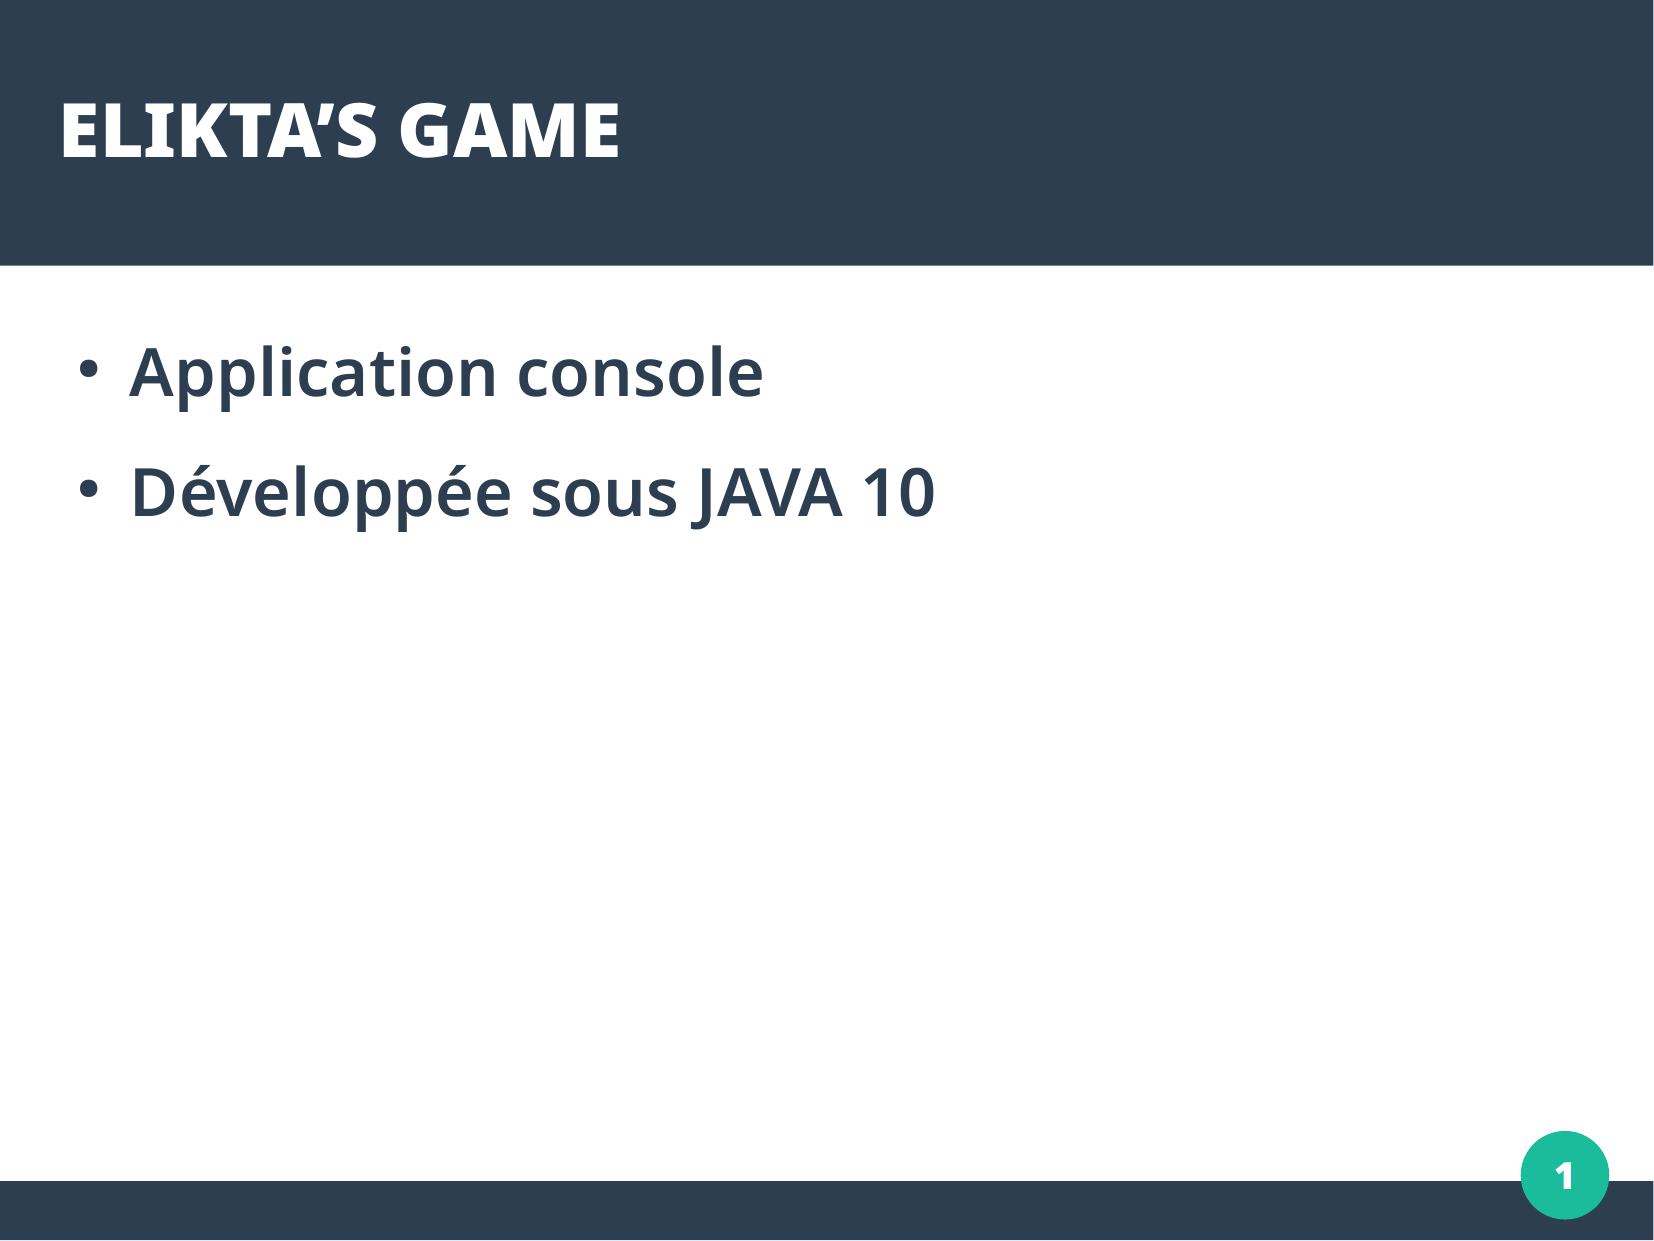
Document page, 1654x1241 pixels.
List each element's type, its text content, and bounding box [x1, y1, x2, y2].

title ELIKTA’S GAME [59, 49, 1595, 207]
list Application console Développée sous JAVA 10 [59, 324, 1595, 1152]
